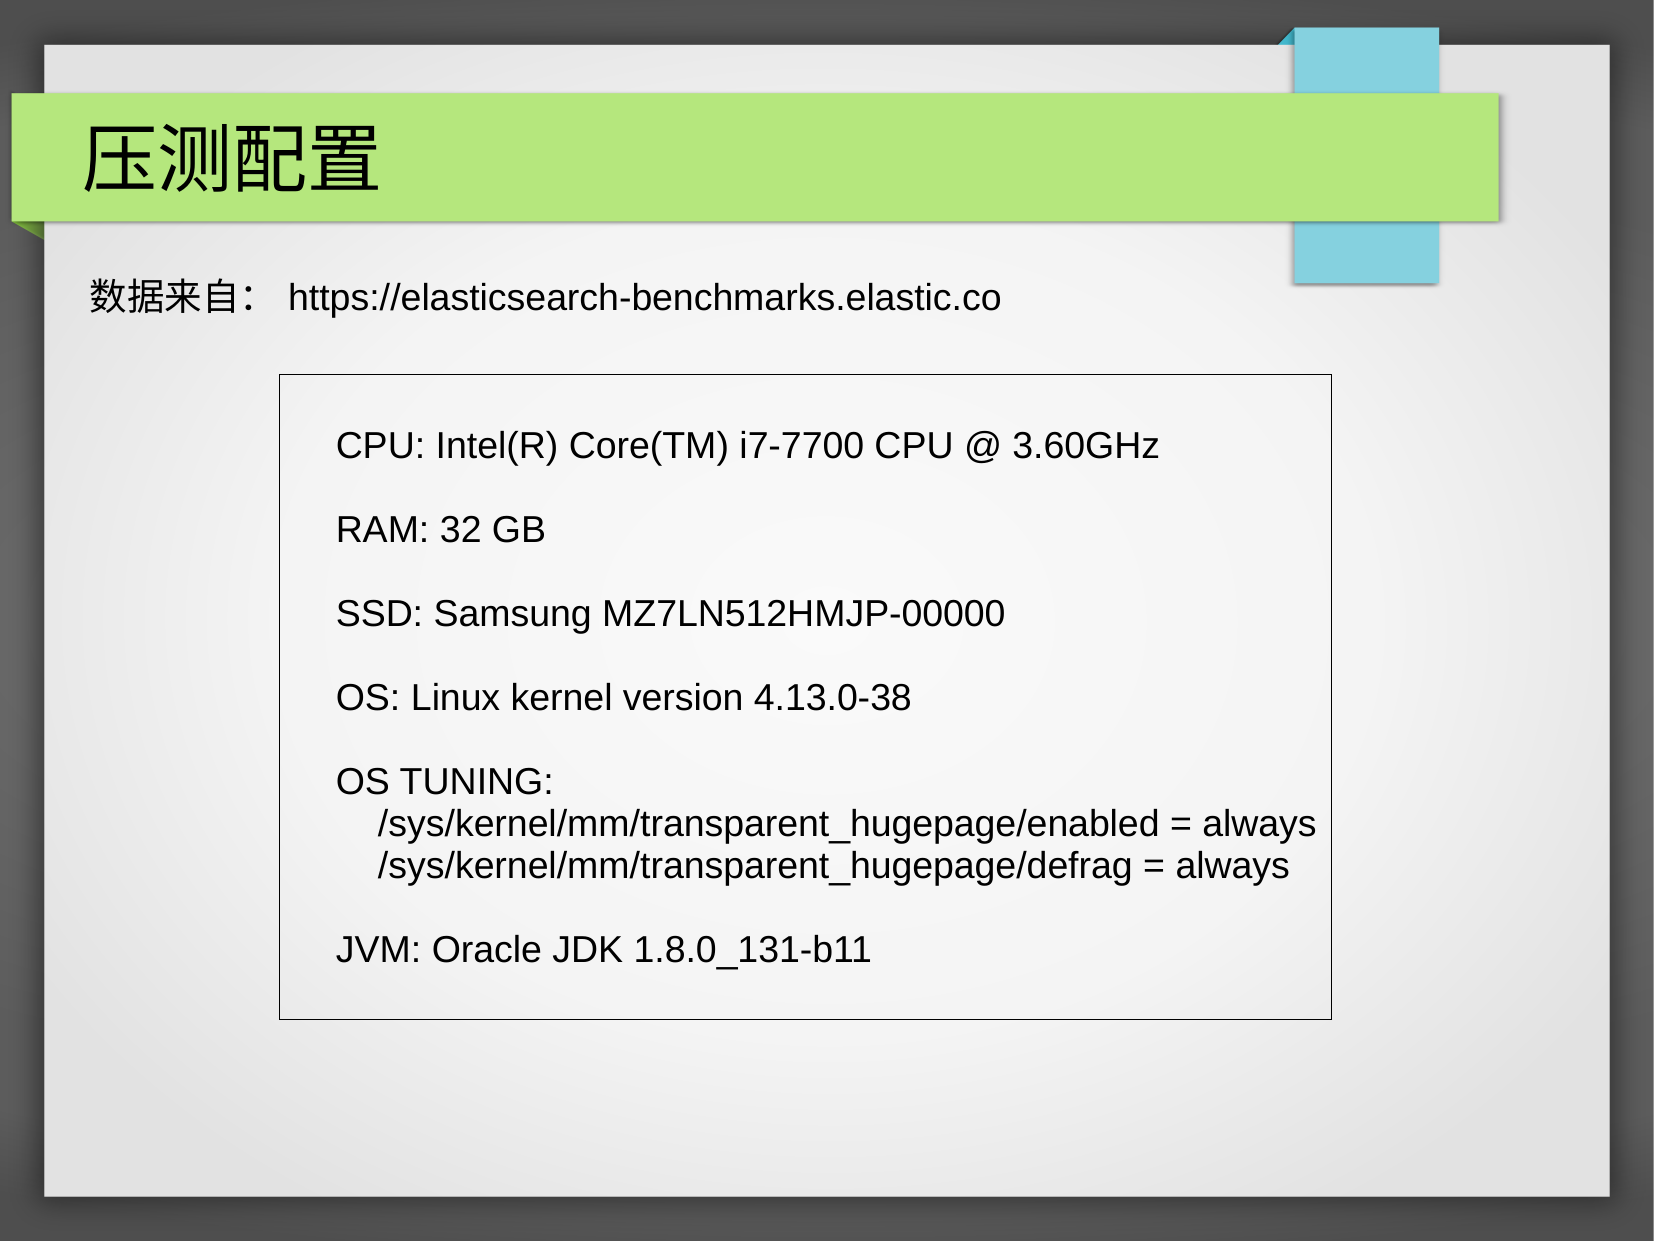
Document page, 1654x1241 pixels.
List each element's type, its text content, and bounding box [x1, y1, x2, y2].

text_box 数据来自：https://elasticsearch-benchmarks.elastic.co [75, 259, 1017, 331]
picture [0, 0, 1654, 1241]
title 压测配置 [82, 94, 1264, 213]
text_box CPU: Intel(R) Core(TM) i7-7700 CPU @ 3.60GHz RAM: 32 GB SSD: Samsung MZ7LN512HMJP-00000 OS: Linux kernel version 4.13.0-38 OS TUNING: /sys/kernel/mm/transparent_hugepage/enabled = always /sys/kernel/mm/transparent_hugepage/defrag = always JVM: Oracle JDK 1.8.0_131-b11 [279, 374, 1332, 1020]
